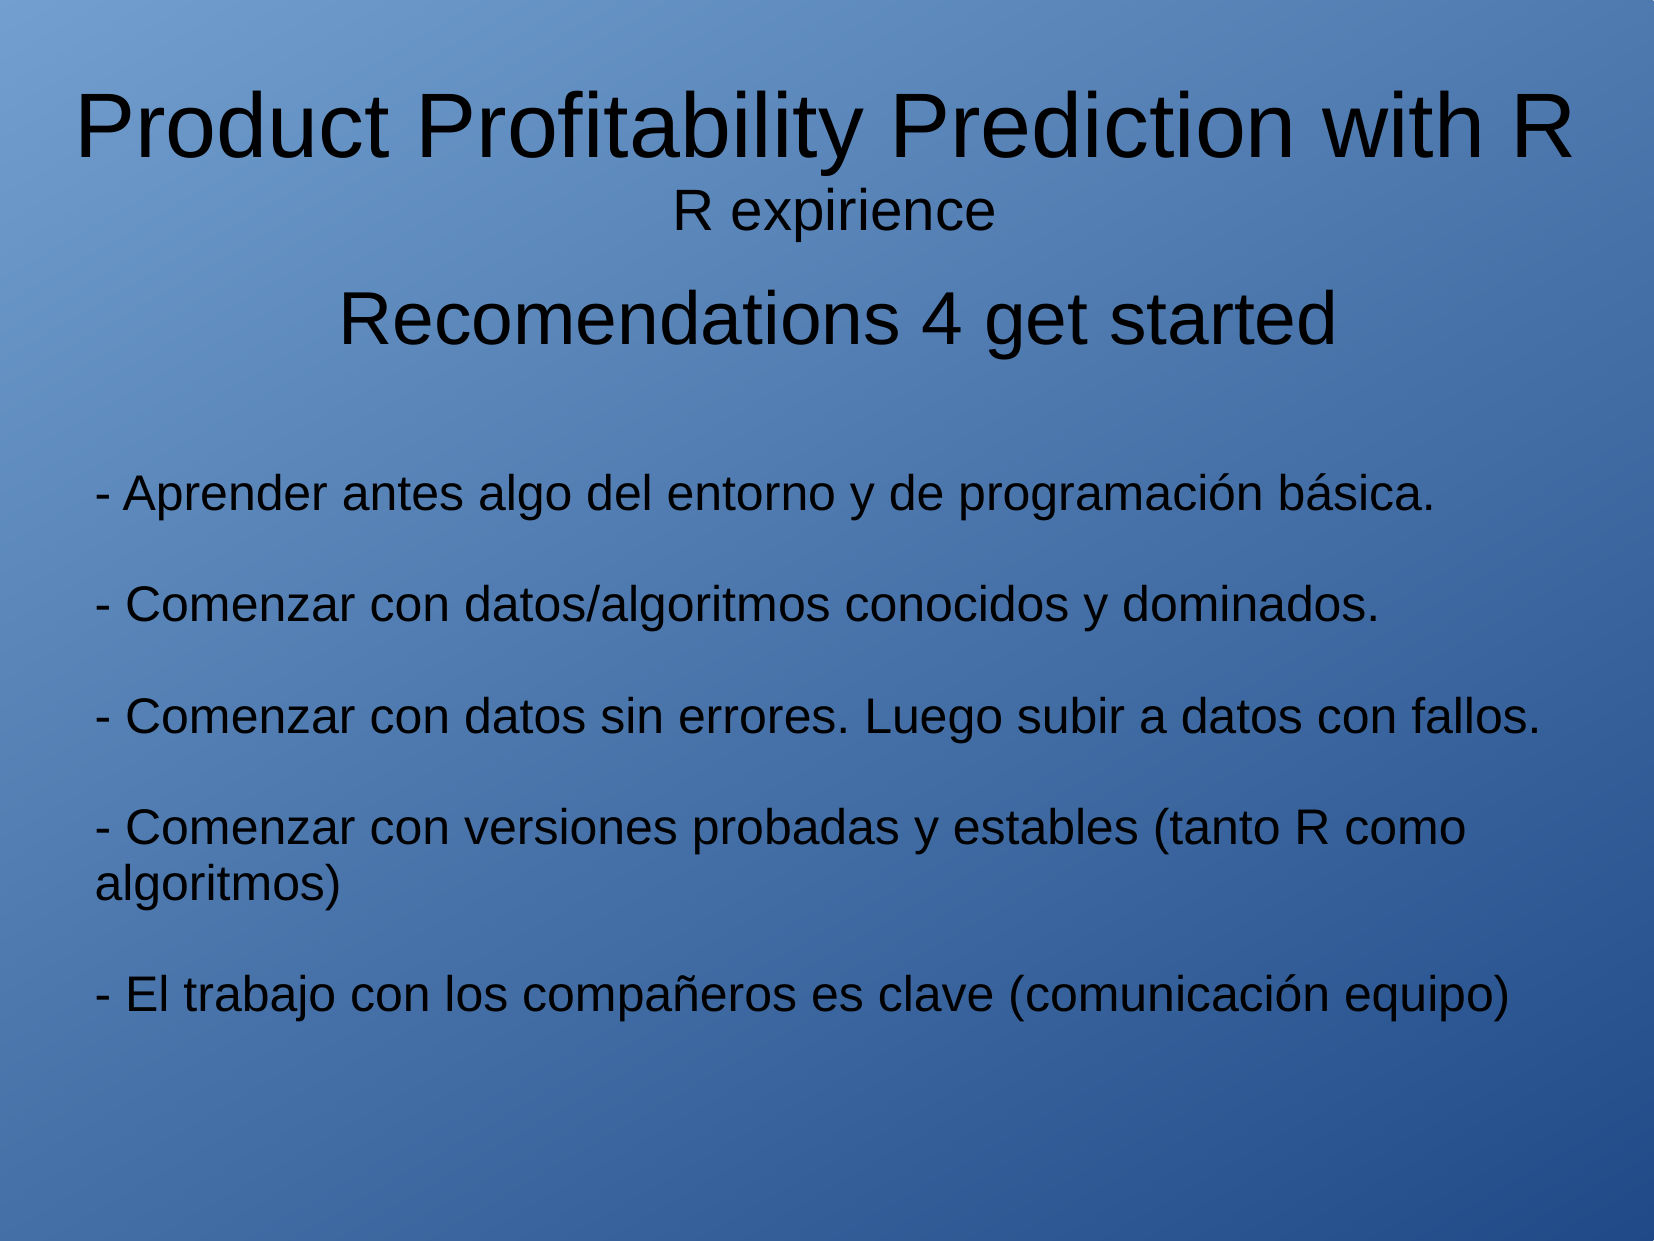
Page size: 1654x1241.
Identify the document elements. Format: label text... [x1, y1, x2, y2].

title Product Profitability Prediction with R R expirience [59, 23, 1595, 294]
title Recomendations 4 get started [271, 212, 1406, 426]
subtitle - Aprender antes algo del entorno y de programación básica. - Comenzar con datos/algoritmos conocidos y dominados. - Comenzar con datos sin errores. Luego subir a datos con fallos. - Comenzar con versiones probadas y estables (tanto R como algoritmos) - El trabajo con los compañeros es clave (comunicación equipo) [94, 464, 1583, 1079]
